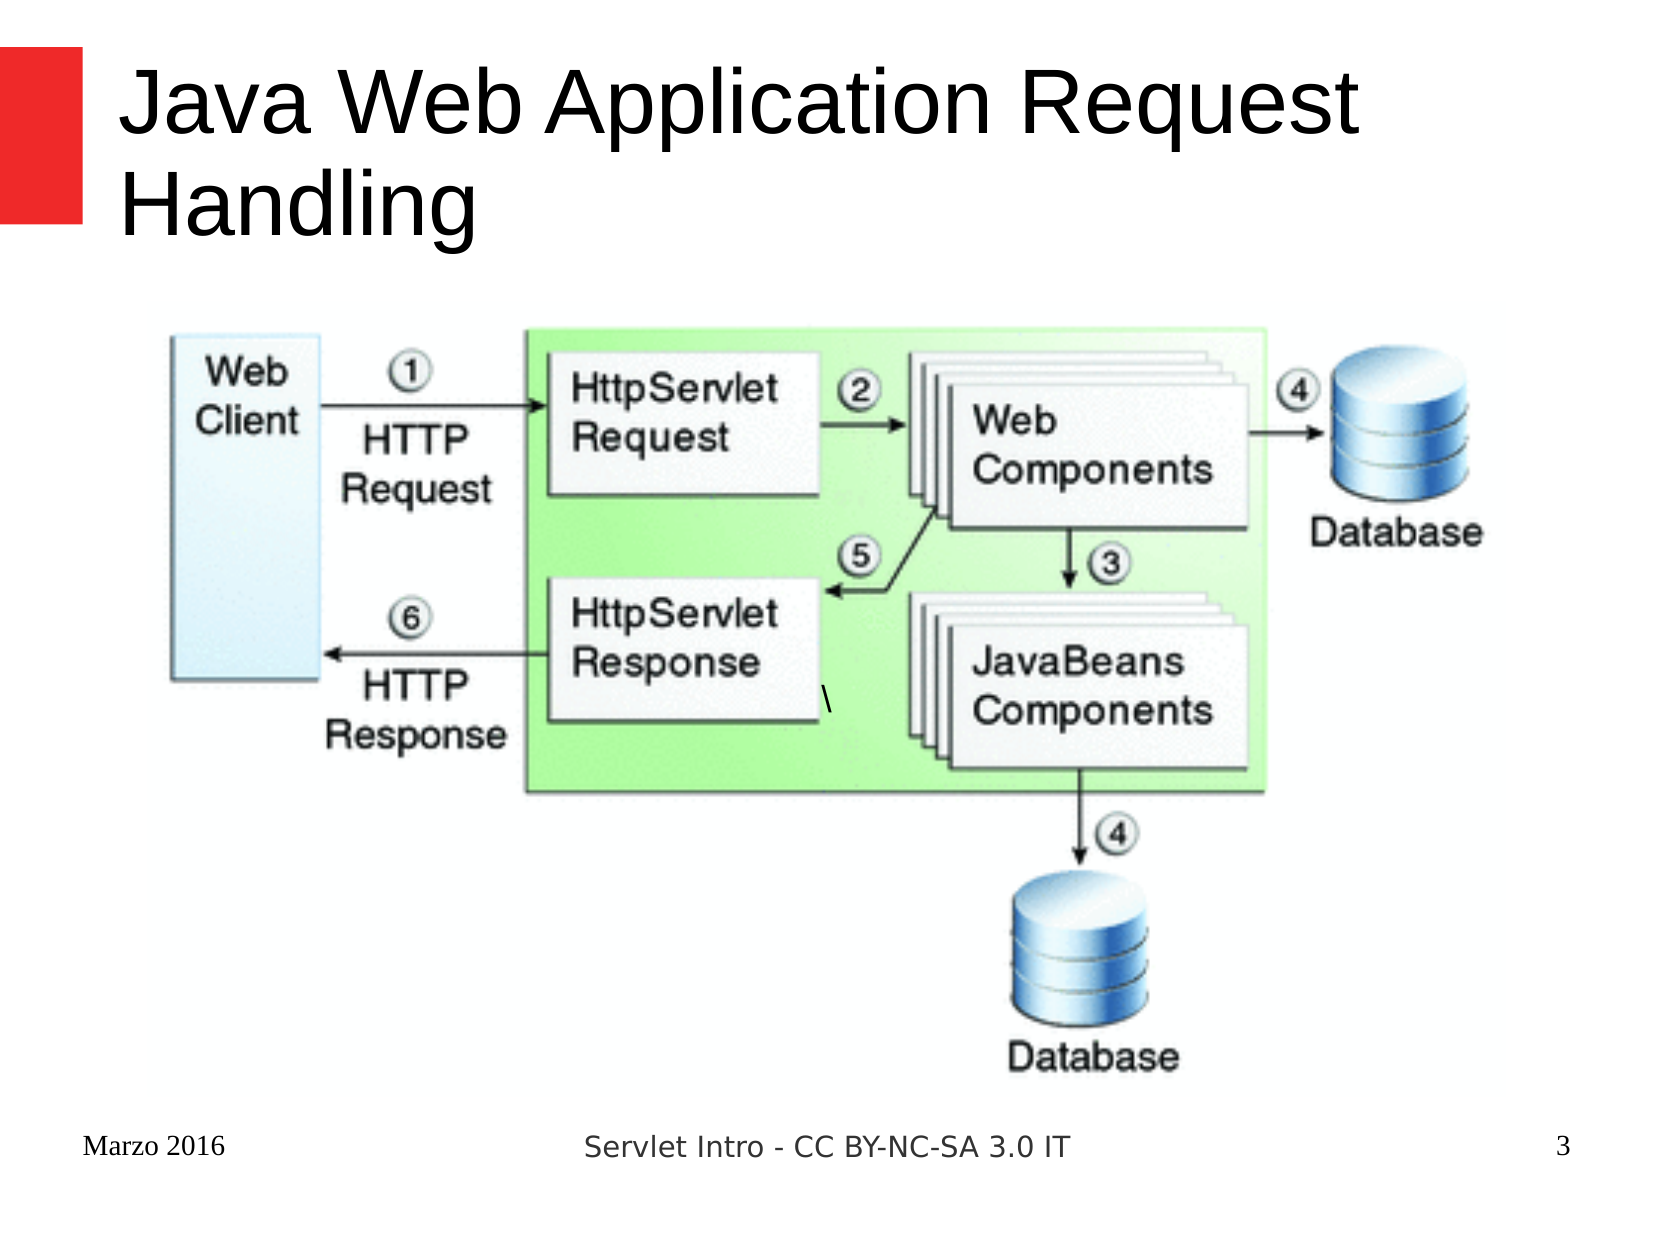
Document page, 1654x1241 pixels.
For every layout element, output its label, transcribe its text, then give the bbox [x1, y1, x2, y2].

picture [147, 301, 1506, 1097]
title Java Web Application Request Handling [118, 49, 1607, 257]
